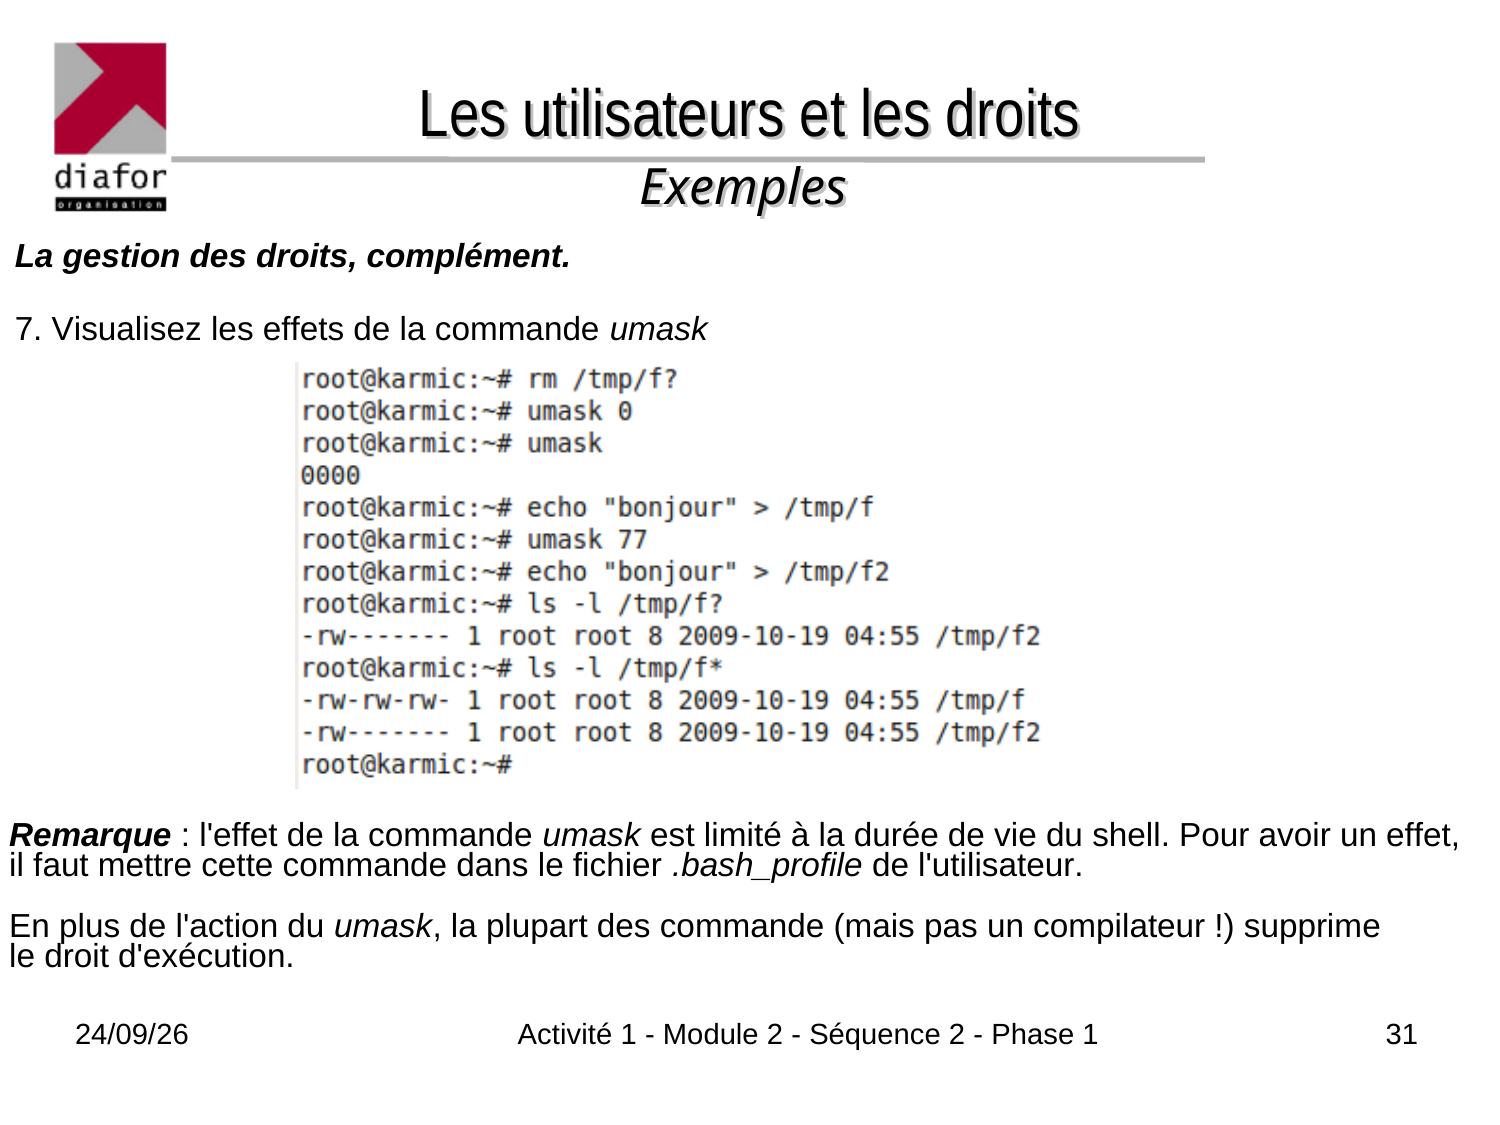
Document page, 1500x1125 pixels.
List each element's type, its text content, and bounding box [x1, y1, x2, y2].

title Les utilisateurs et les droits Exemples [75, 45, 1426, 250]
picture [53, 42, 168, 213]
picture [295, 362, 1079, 790]
text_box Remarque : l'effet de la commande umask est limité à la durée de vie du shell. Pour avoir un effet, il faut mettre cette commande dans le fichier .bash_profile de l'utilisateur. En plus de l'action du umask, la plupart des commande (mais pas un compilateur !) supprime le droit d'exécution. [0, 814, 1477, 982]
text_box 7. Visualisez les effets de la commande umask [0, 309, 724, 355]
text_box La gestion des droits, complément. [0, 236, 587, 282]
